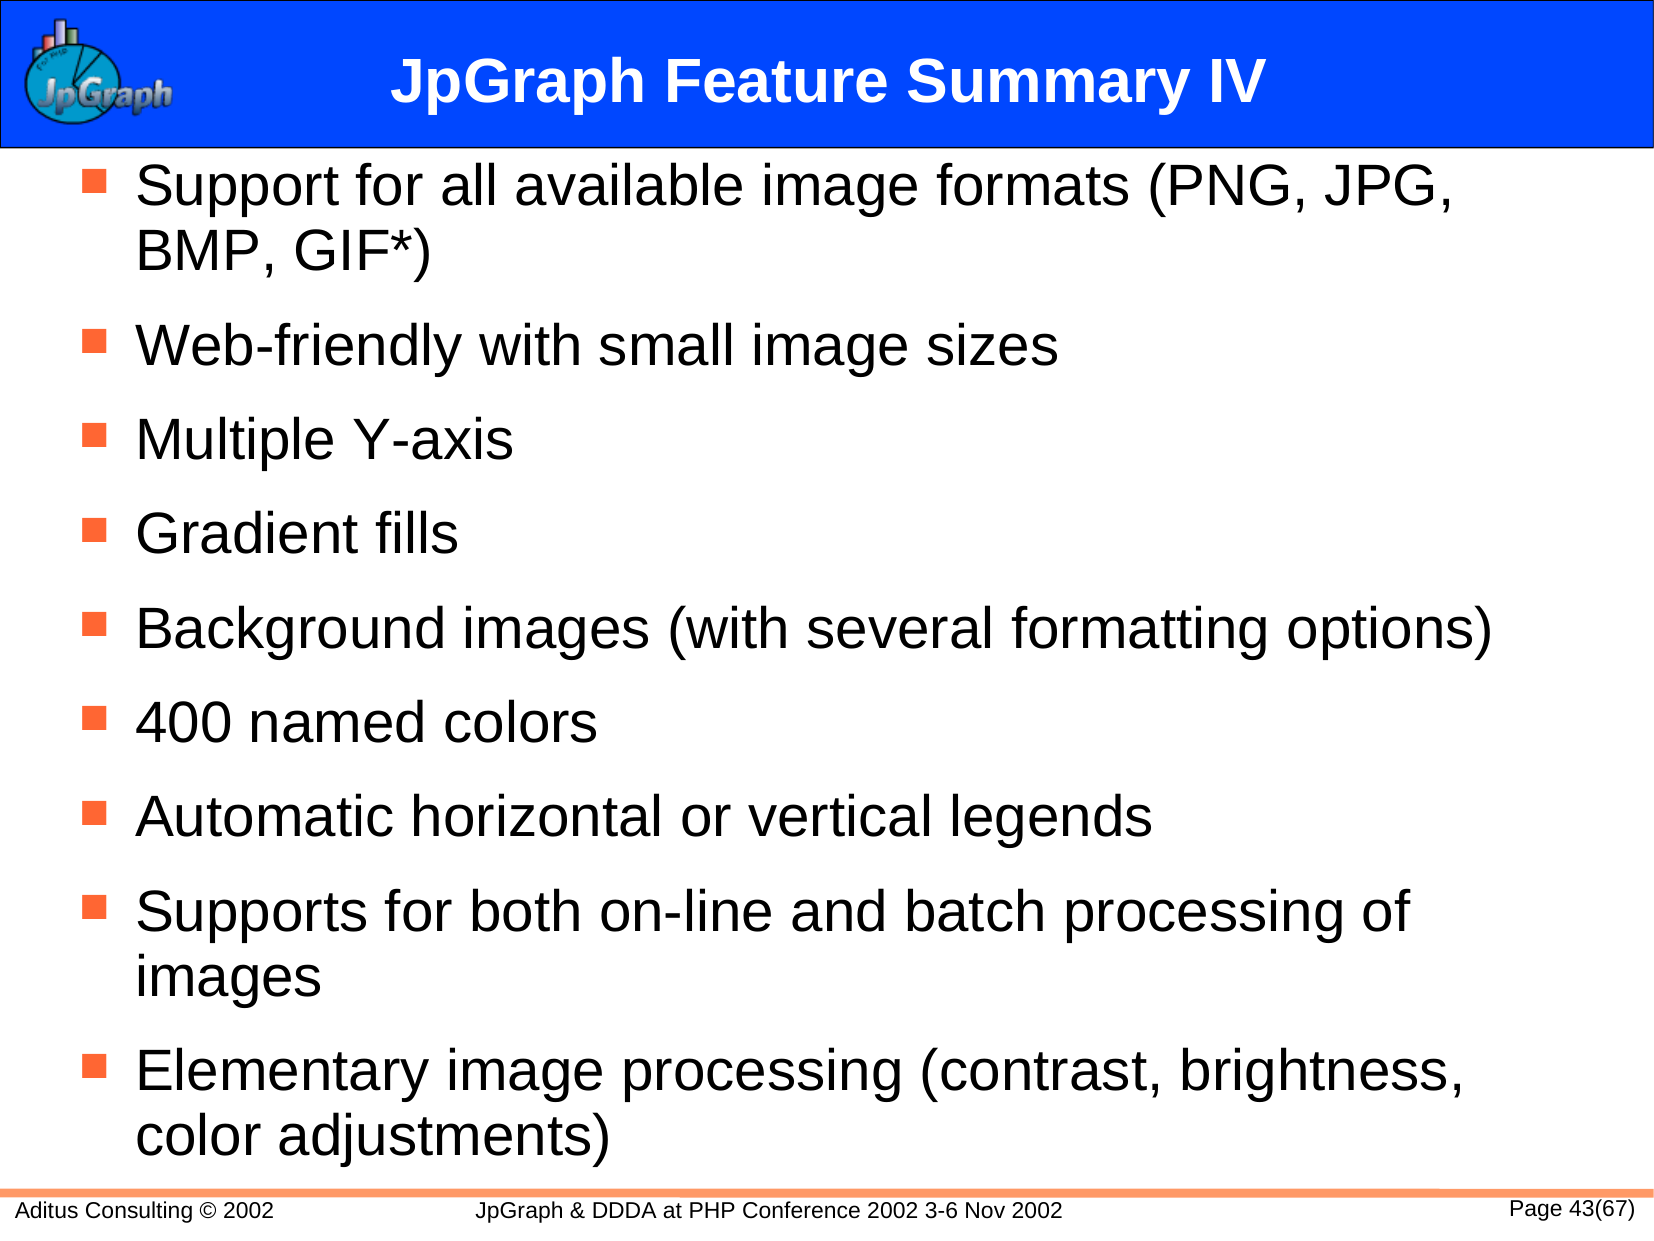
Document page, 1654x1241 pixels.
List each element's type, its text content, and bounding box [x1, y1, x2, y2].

list Support for all available image formats (PNG, JPG, BMP, GIF*) Web-friendly with small image sizes Multiple Y-axis Gradient fills Background images (with several formatting options) 400 named colors Automatic horizontal or vertical legends Supports for both on-line and batch processing of images Elementary image processing (contrast, brightness, color adjustments) [64, 153, 1580, 1176]
picture [20, 17, 123, 128]
title JpGraph Feature Summary IV [123, 0, 1536, 153]
